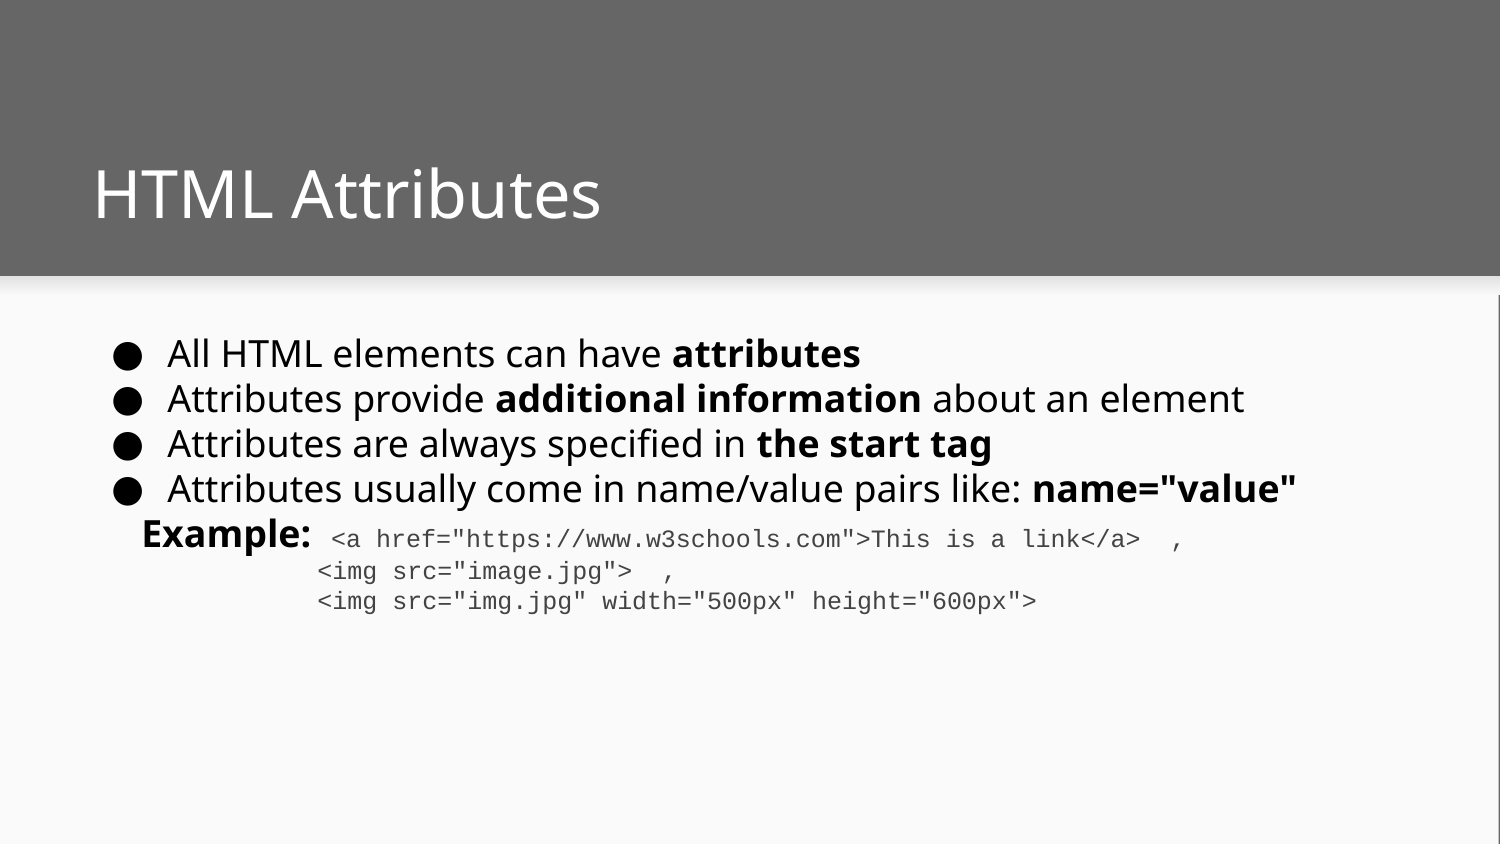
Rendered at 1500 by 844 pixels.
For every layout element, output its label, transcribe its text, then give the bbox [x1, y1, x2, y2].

list All HTML elements can have attributes Attributes provide additional information about an element Attributes are always specified in the start tag Attributes usually come in name/value pairs like: name="value" Example: <a href="https://www.w3schools.com">This is a link</a> , <img src="image.jpg"> , <img src="img.jpg" width="500px" height="600px"> [77, 314, 1417, 760]
title HTML Attributes [77, 121, 1427, 248]
